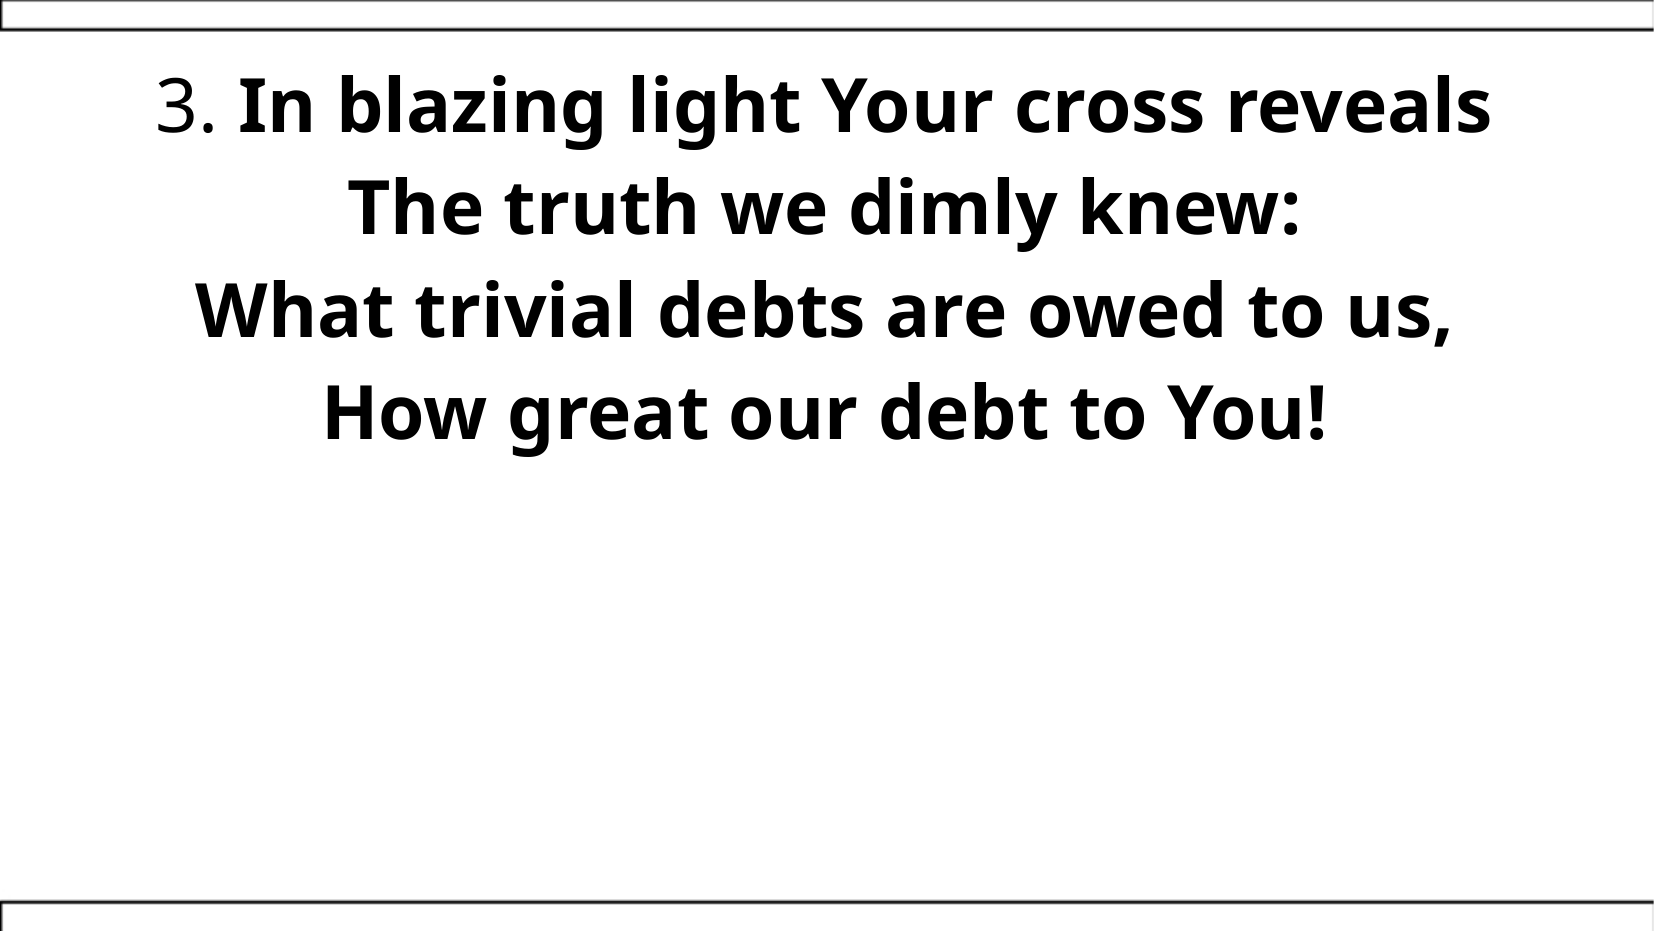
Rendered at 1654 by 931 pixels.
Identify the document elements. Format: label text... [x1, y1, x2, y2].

picture [0, 0, 1654, 931]
text_box 3. In blazing light Your cross reveals The truth we dimly knew: What trivial debts are owed to us, How great our debt to You! [105, 45, 1546, 460]
